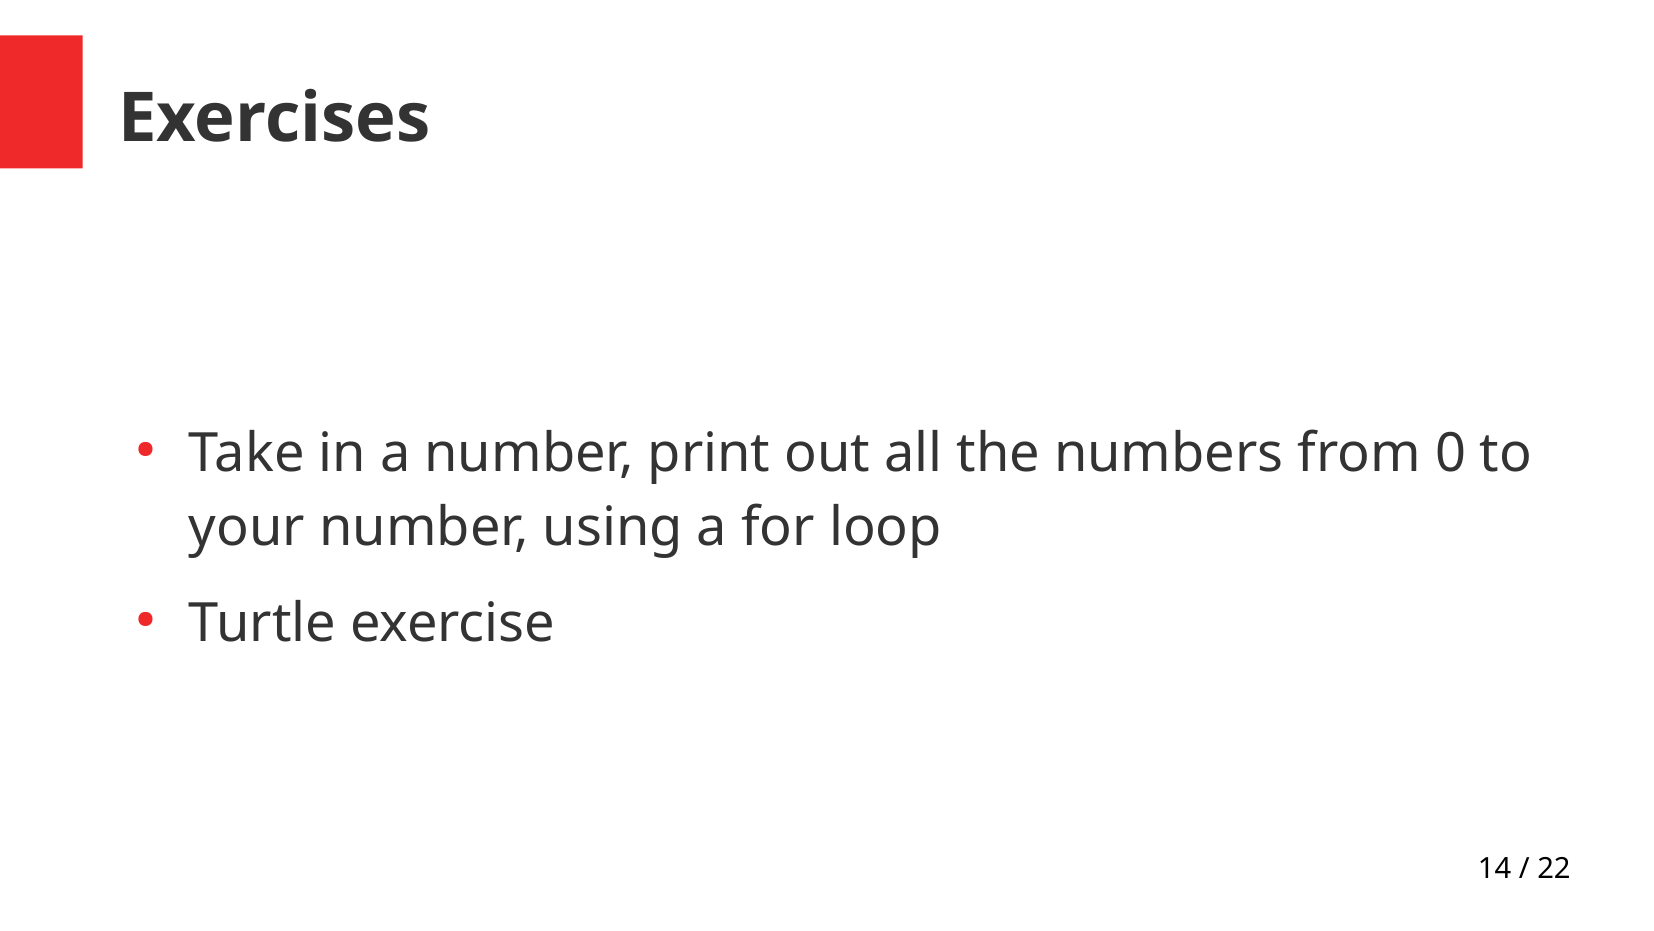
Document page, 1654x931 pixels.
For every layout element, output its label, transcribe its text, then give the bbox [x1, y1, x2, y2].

title Exercises [118, 37, 1571, 193]
list Take in a number, print out all the numbers from 0 to your number, using a for loop Turtle exercise [118, 265, 1536, 806]
